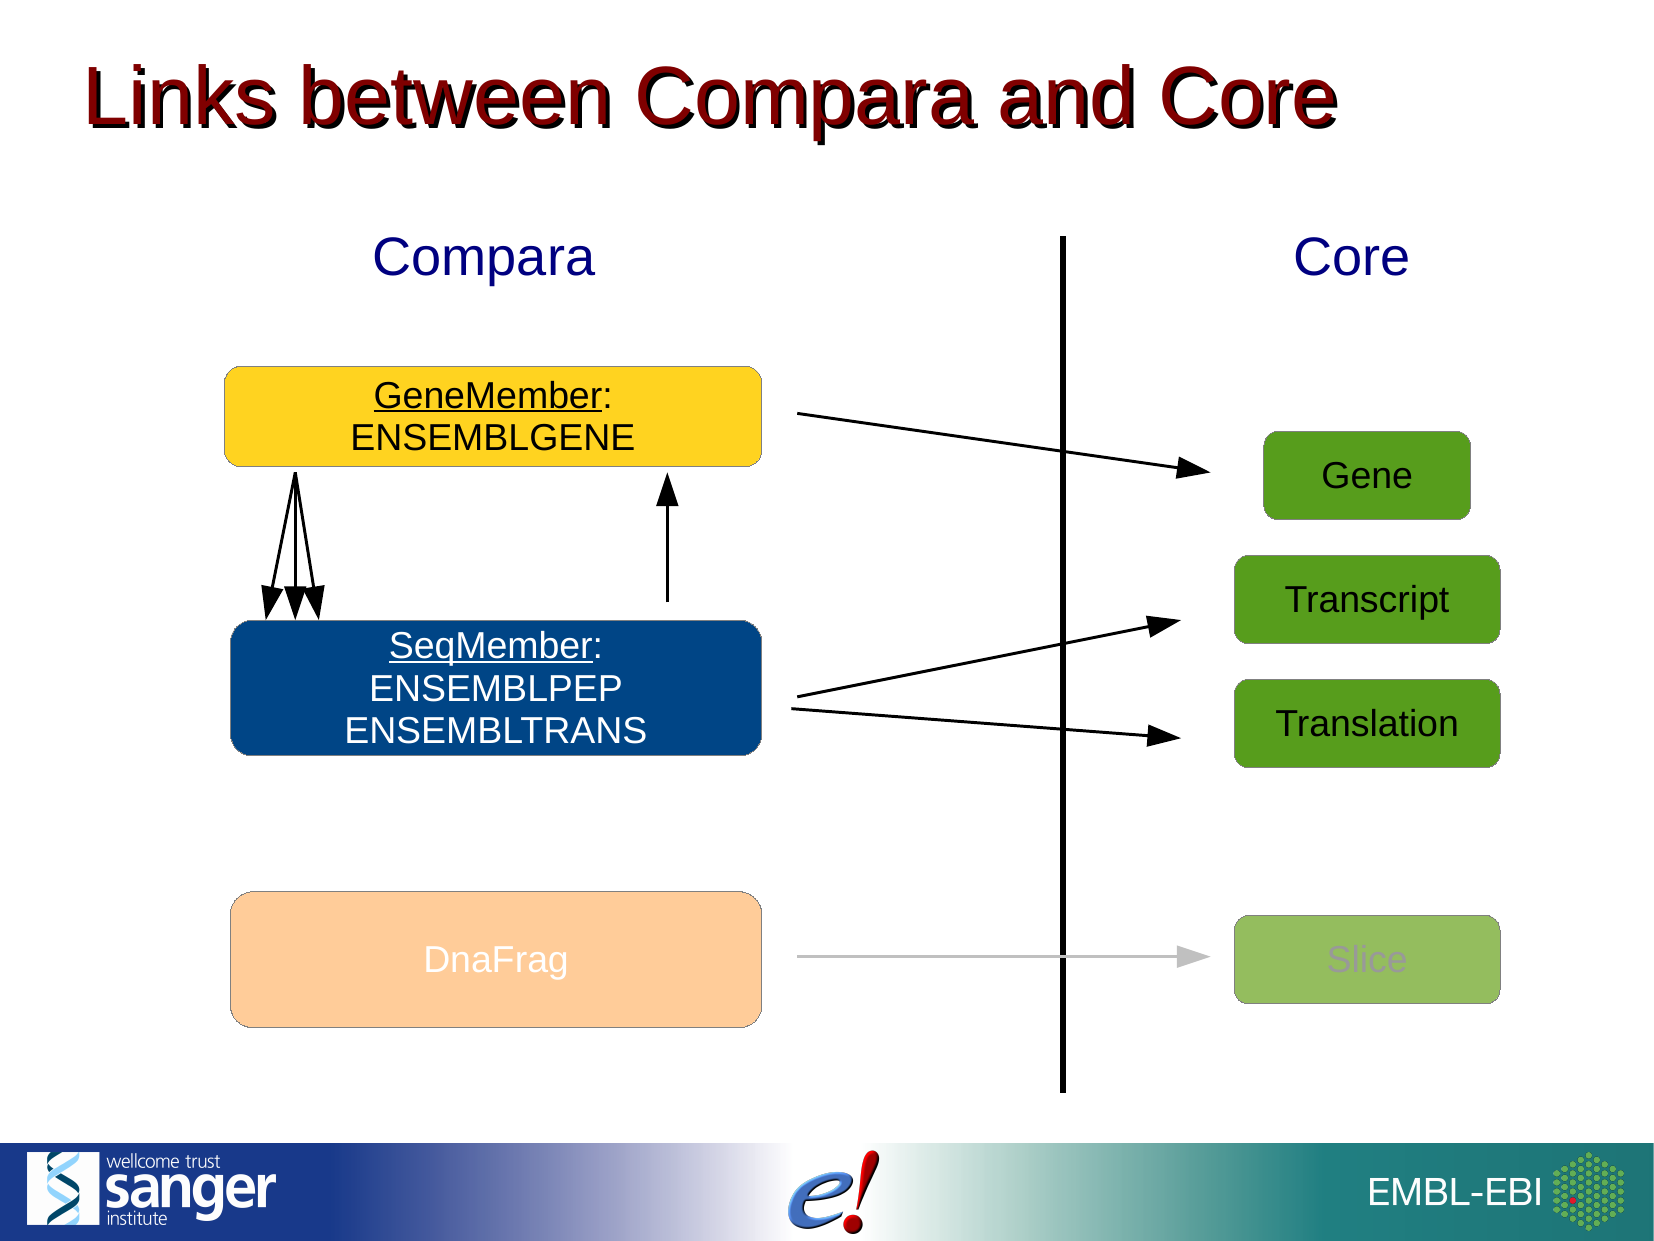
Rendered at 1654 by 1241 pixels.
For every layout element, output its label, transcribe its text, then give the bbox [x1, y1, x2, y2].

title Links between Compara and Core [82, 49, 1571, 257]
picture [0, 1143, 1654, 1241]
text_box Gene [1263, 431, 1471, 520]
list Compara [372, 226, 729, 343]
list Core [1293, 226, 1650, 343]
text_box GeneMember: ENSEMBLGENE [224, 366, 762, 467]
text_box DnaFrag [230, 891, 762, 1028]
text_box Translation [1234, 679, 1501, 768]
text_box Transcript [1234, 555, 1501, 644]
text_box Slice [1234, 915, 1501, 1004]
text_box SeqMember: ENSEMBLPEP ENSEMBLTRANS [230, 620, 762, 756]
